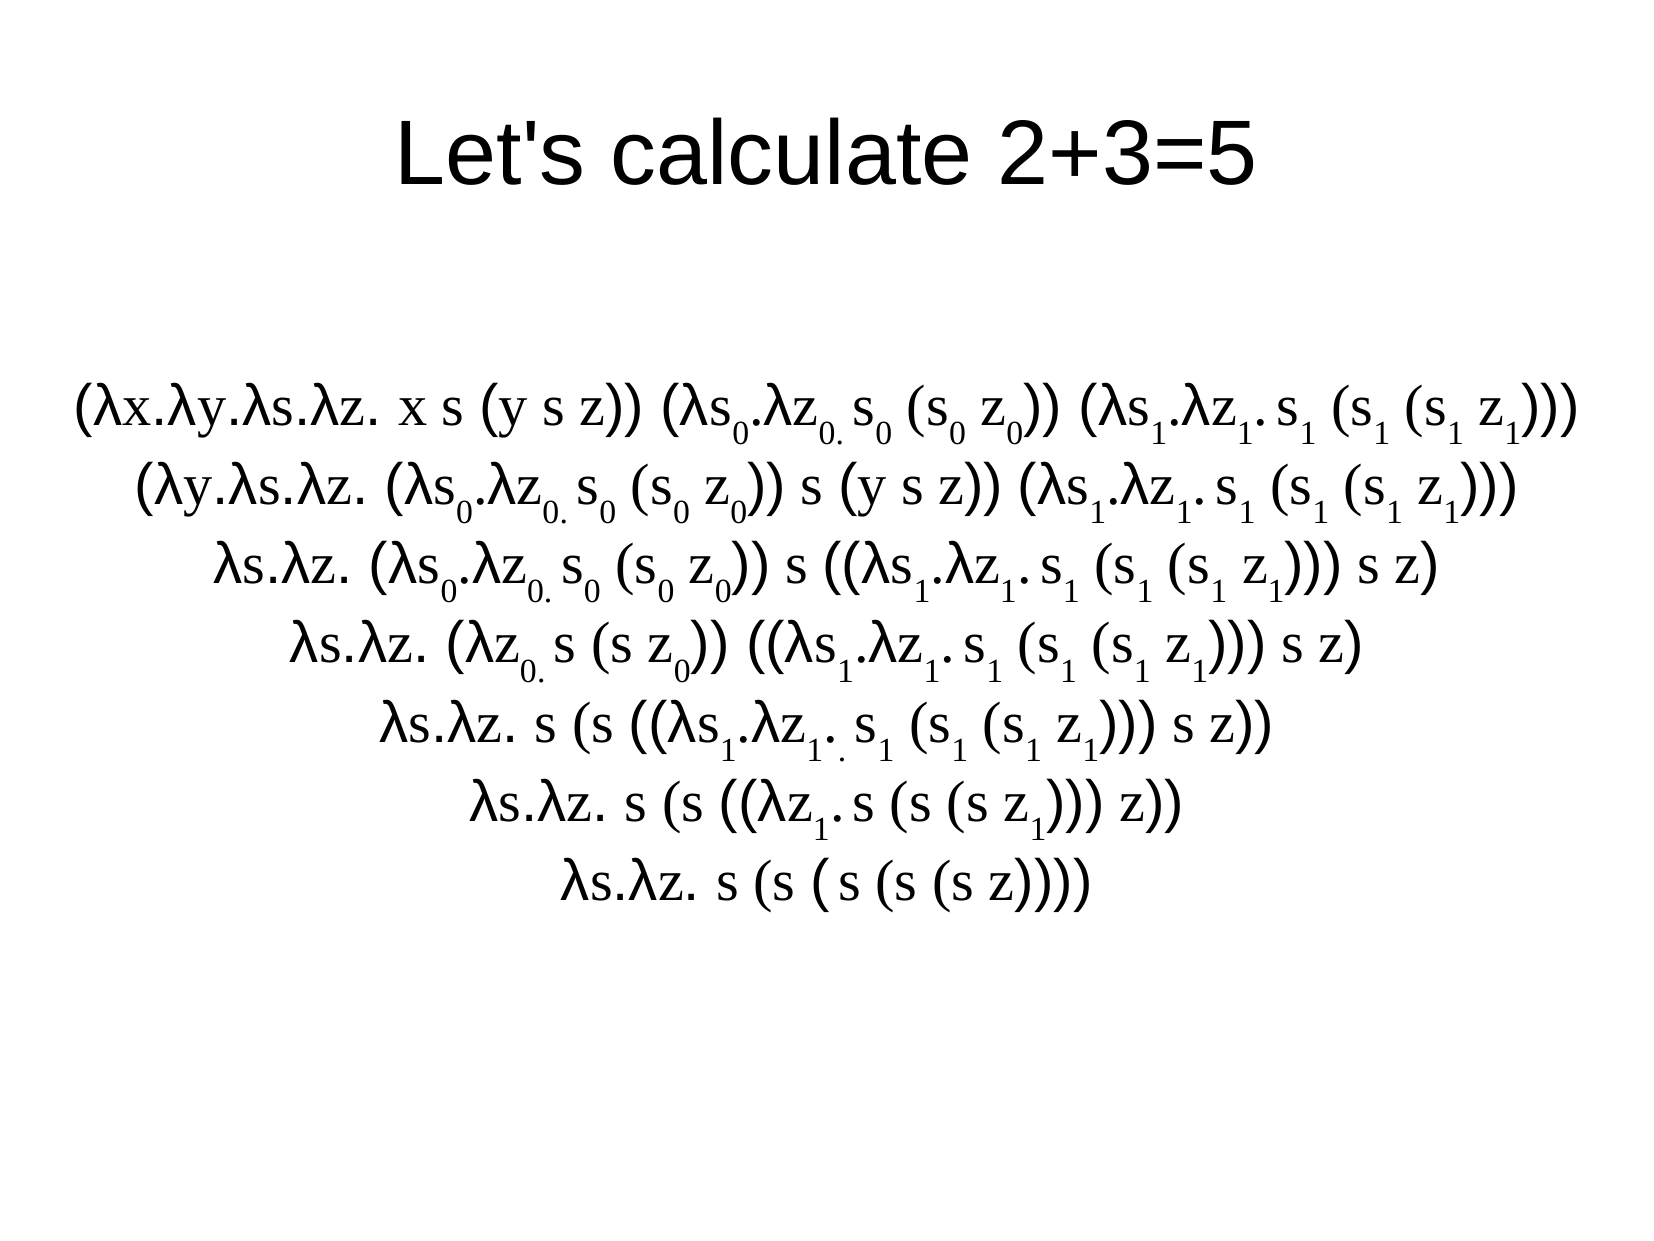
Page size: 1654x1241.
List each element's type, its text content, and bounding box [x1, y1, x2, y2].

subtitle (λx.λy.λs.λz. x s (y s z)) (λs0.λz0. s0 (s0 z0)) (λs1.λz1. s1 (s1 (s1 z1))) (λy.λs.λz. (λs0.λz0. s0 (s0 z0)) s (y s z)) (λs1.λz1. s1 (s1 (s1 z1))) λs.λz. (λs0.λz0. s0 (s0 z0)) s ((λs1.λz1. s1 (s1 (s1 z1))) s z) λs.λz. (λz0. s (s z0)) ((λs1.λz1. s1 (s1 (s1 z1))) s z) λs.λz. s (s ((λs1.λz1.. s1 (s1 (s1 z1))) s z)) λs.λz. s (s ((λz1. s (s (s z1))) z)) λs.λz. s (s ( s (s (s z)))) [58, 290, 1596, 1010]
title Let's calculate 2+3=5 [82, 49, 1571, 257]
